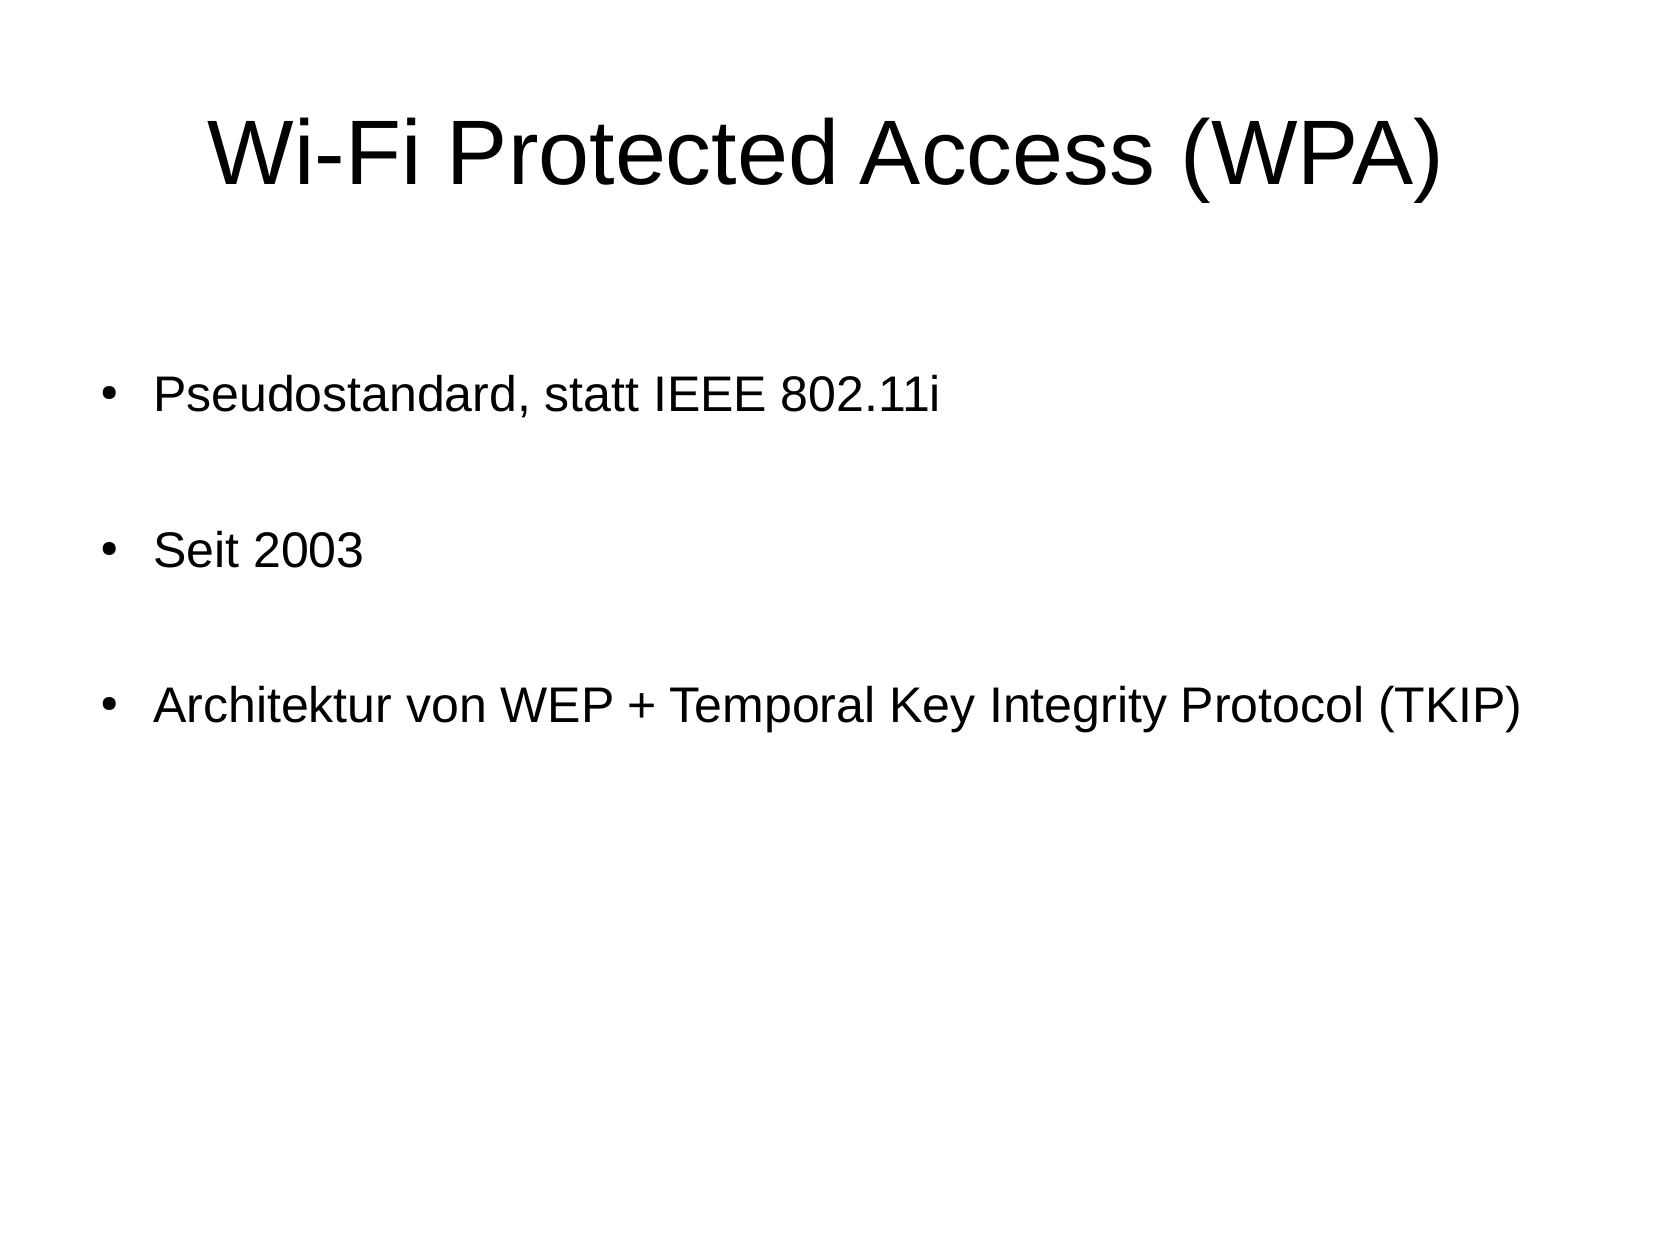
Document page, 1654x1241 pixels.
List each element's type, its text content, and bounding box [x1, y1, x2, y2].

list Pseudostandard, statt IEEE 802.11i Seit 2003 Architektur von WEP + Temporal Key Integrity Protocol (TKIP) [82, 366, 1571, 1010]
title Wi-Fi Protected Access (WPA) [82, 49, 1571, 257]
